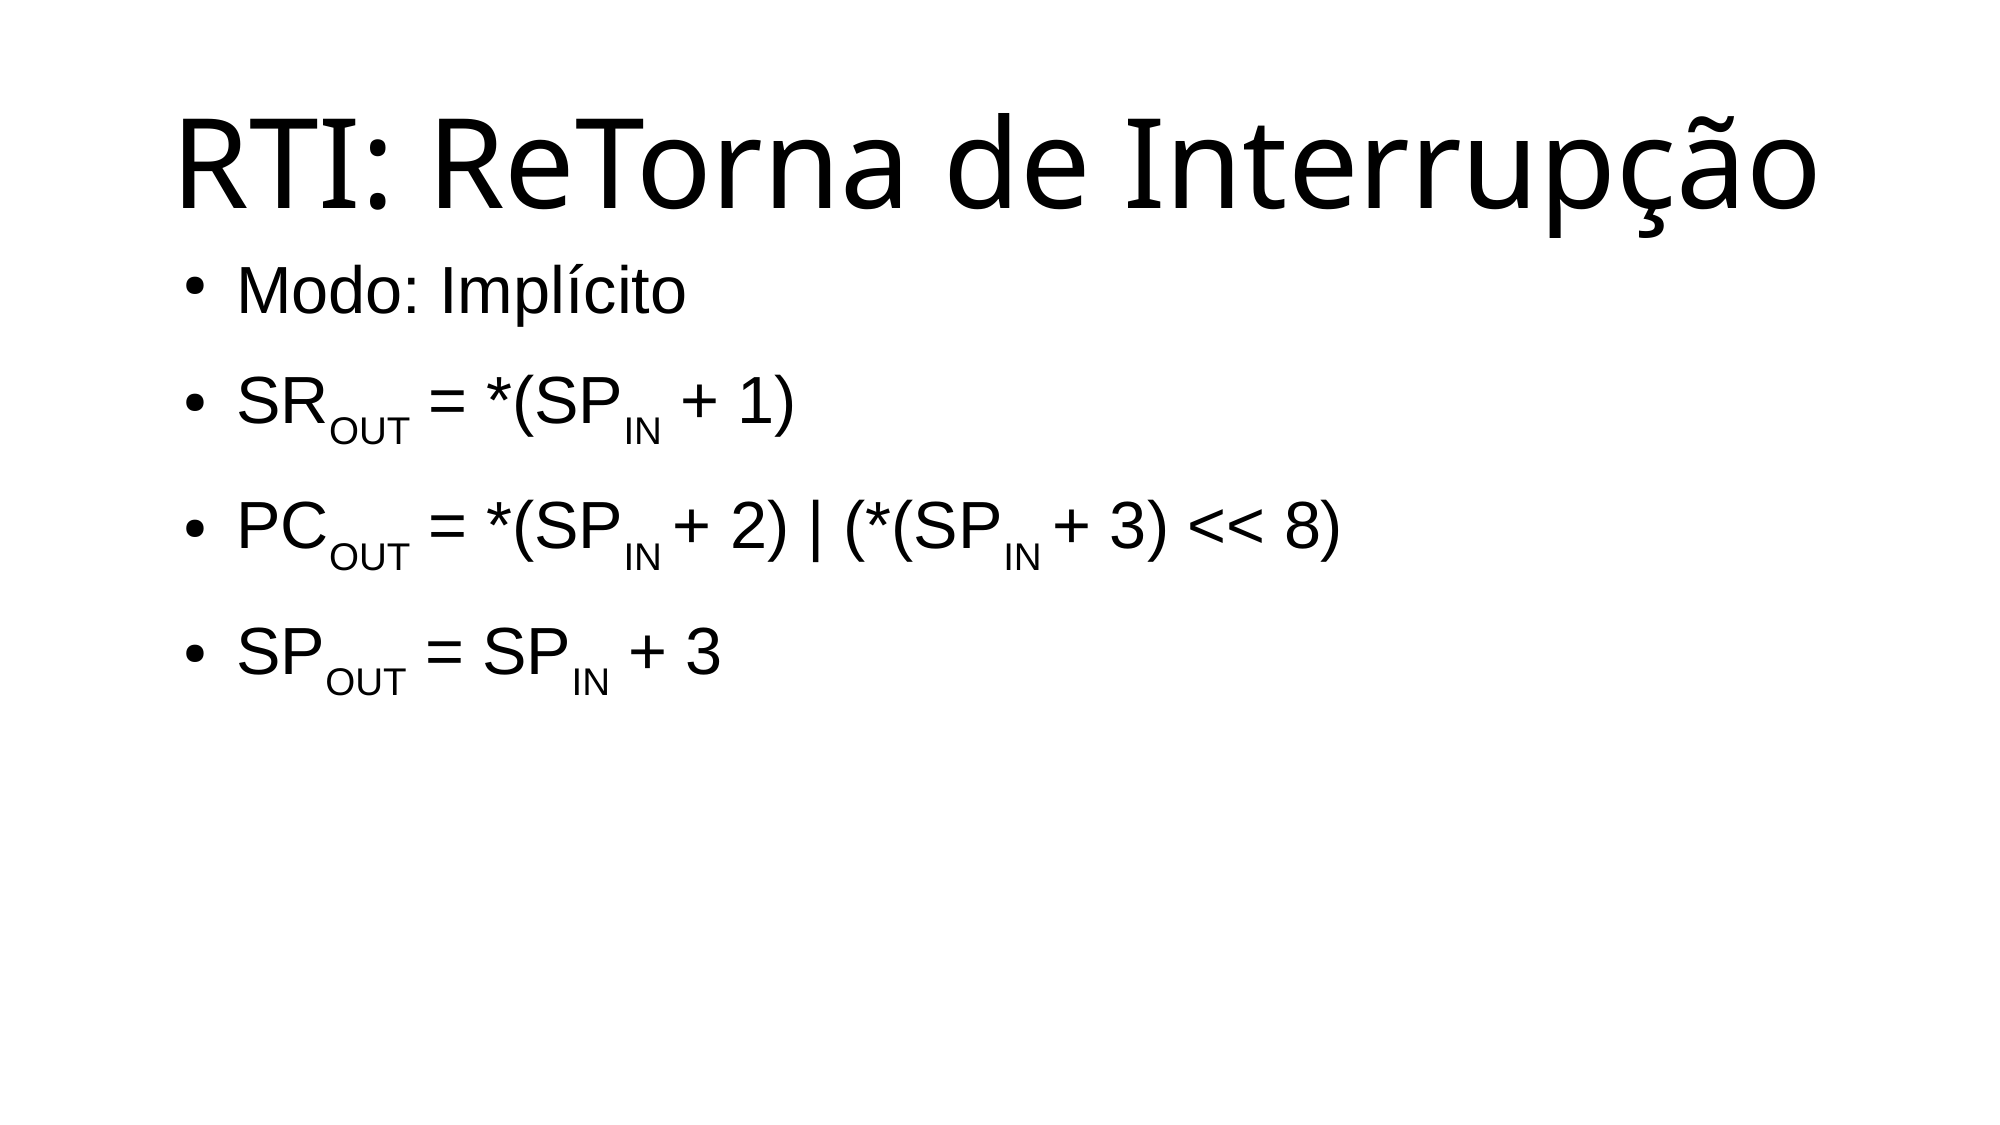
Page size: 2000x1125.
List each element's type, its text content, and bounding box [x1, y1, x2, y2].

title RTI: ReTorna de Interrupção [30, 59, 1966, 278]
list Modo: Implícito SROUT = *(SPIN + 1) PCOUT = *(SPIN + 2) | (*(SPIN + 3) << 8) SPOUT = SPIN + 3 [150, 278, 1876, 1066]
